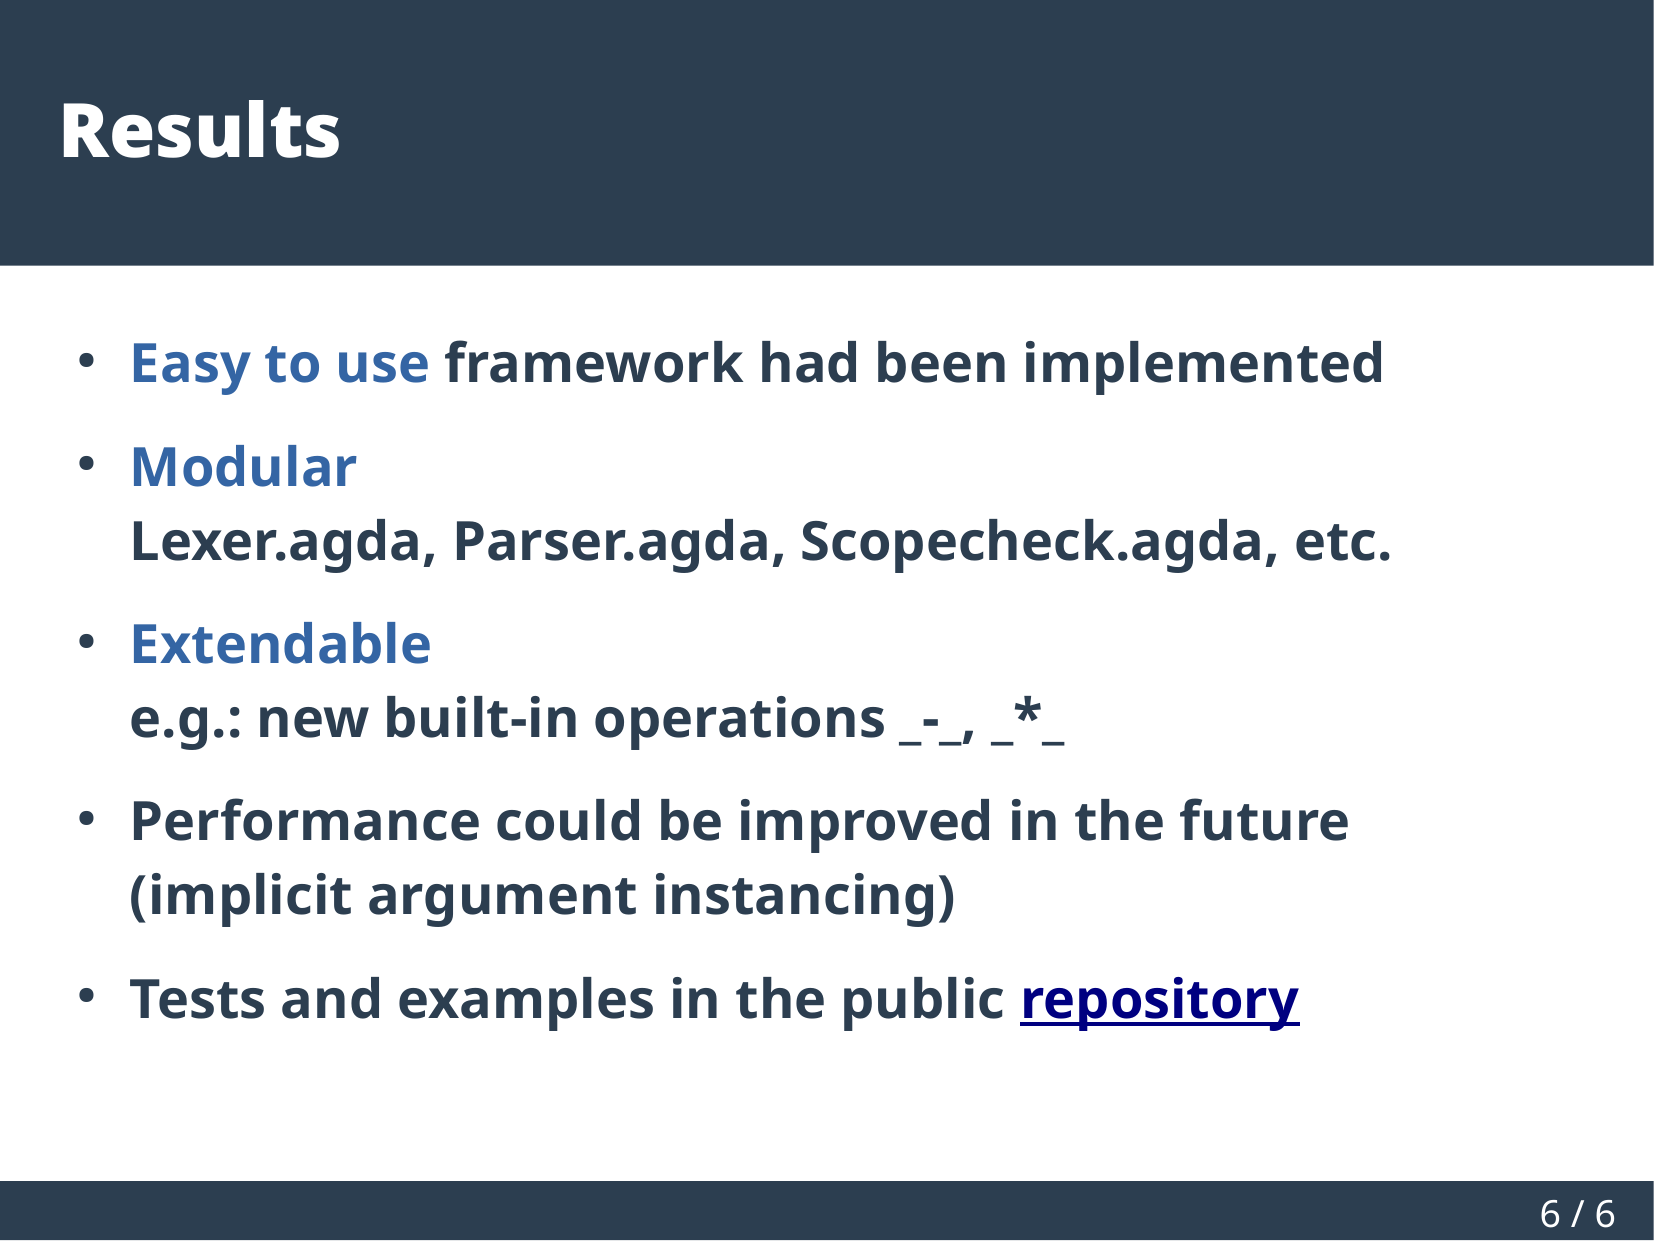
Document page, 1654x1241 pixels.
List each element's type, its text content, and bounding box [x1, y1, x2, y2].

title Results [59, 49, 1595, 207]
list Easy to use framework had been implemented Modular Lexer.agda, Parser.agda, Scopecheck.agda, etc. Extendable e.g.: new built-in operations _-_, _*_ Performance could be improved in the future (implicit argument instancing) Tests and examples in the public repository [59, 324, 1595, 1152]
